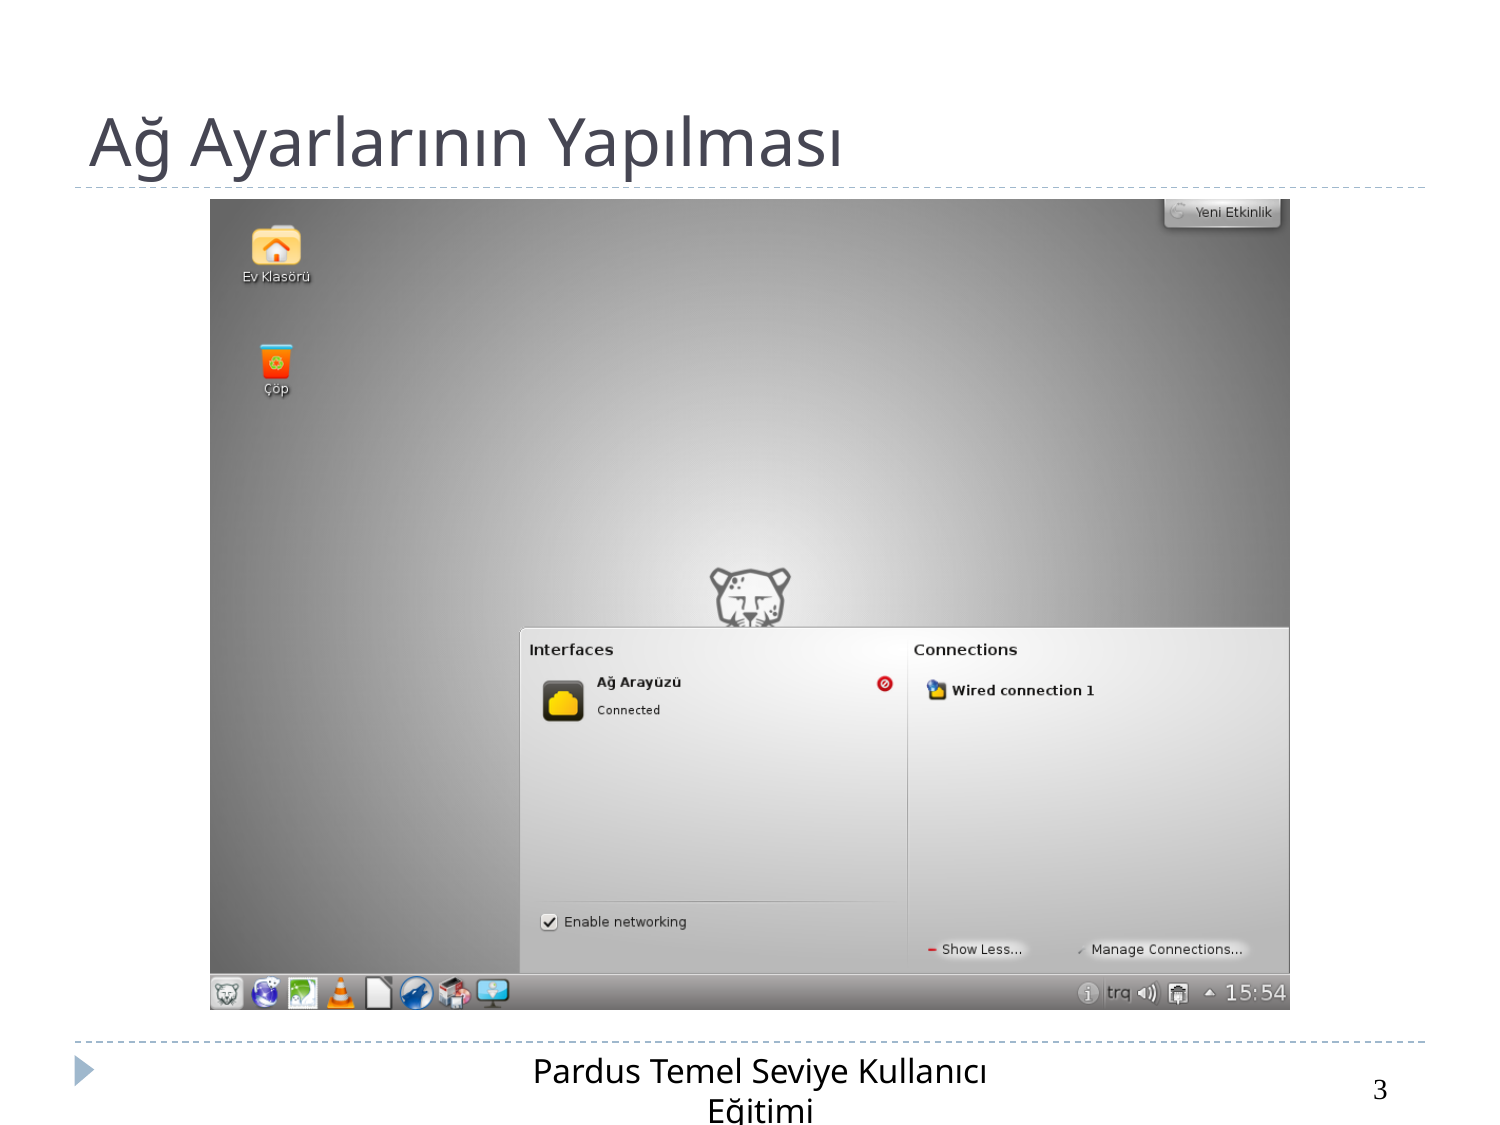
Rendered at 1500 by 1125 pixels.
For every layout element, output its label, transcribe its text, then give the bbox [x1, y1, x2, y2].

title Ağ Ayarlarının Yapılması [75, 24, 1425, 188]
picture [210, 199, 1290, 1010]
